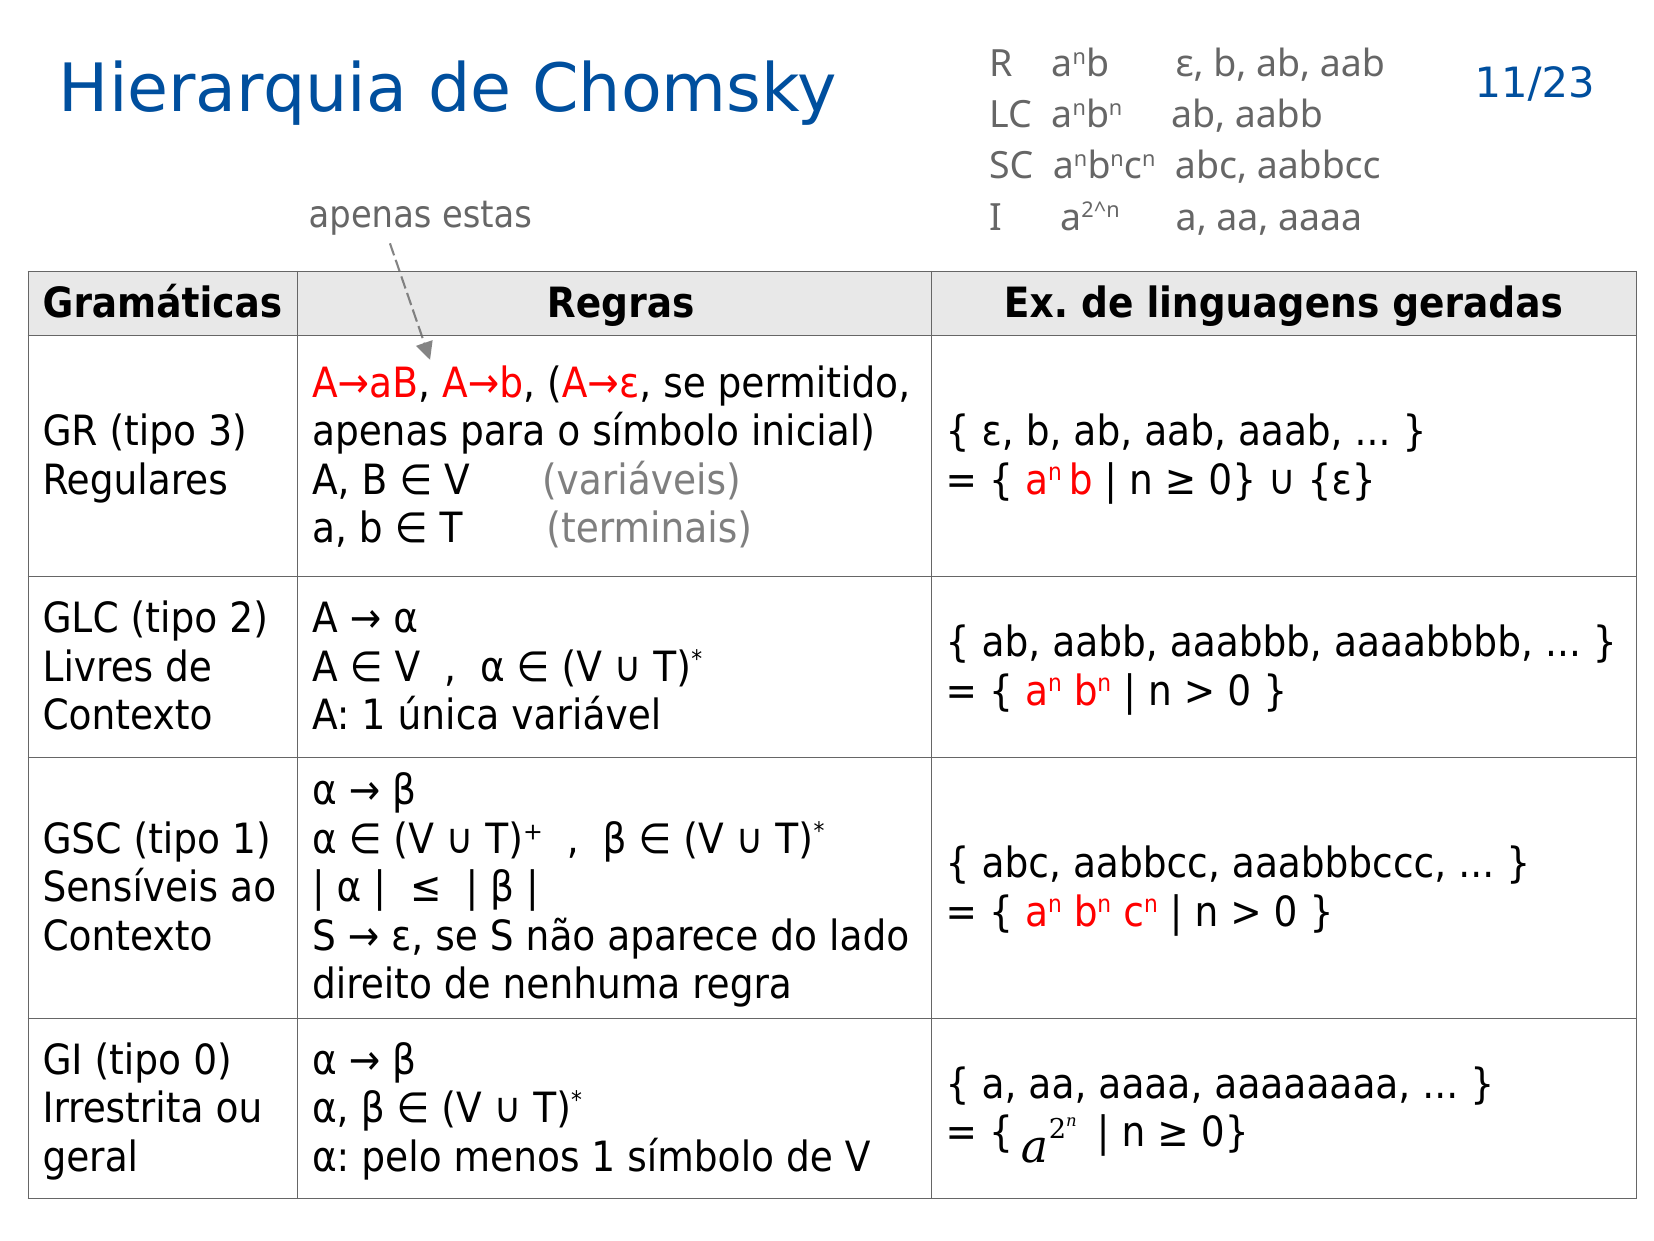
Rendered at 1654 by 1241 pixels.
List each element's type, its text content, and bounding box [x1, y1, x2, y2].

table_header Ex. de linguagens geradas [932, 272, 1636, 335]
table_cell { ε, b, ab, aab, aaab, ... } = { an b | n ≥ 0} ∪ {ε} [932, 336, 1636, 576]
table_header Gramáticas [29, 272, 297, 335]
table_cell { abc, aabbcc, aaabbbccc, ... } = { an bn cn | n > 0 } [932, 758, 1636, 1018]
table_cell α → β α, β ∈ (V ∪ T)* α: pelo menos 1 símbolo de V [298, 1019, 931, 1198]
title Hierarquia de Chomsky [59, 29, 974, 148]
title Hierarquia de Chomsky [1490, 29, 1625, 148]
chart [1014, 1110, 1083, 1174]
table_cell GLC (tipo 2) Livres de Contexto [29, 577, 297, 757]
table_cell A → α A ∈ V , α ∈ (V ∪ T)* A: 1 única variável [298, 577, 931, 757]
table_cell GR (tipo 3) Regulares [29, 336, 297, 576]
text_box apenas estas [293, 184, 547, 244]
table_cell GI (tipo 0) Irrestrita ou geral [29, 1019, 297, 1198]
table_header Regras [298, 272, 931, 335]
table_cell α → β α ∈ (V ∪ T)⁺ , β ∈ (V ∪ T)* | α | ≤ | β | S → ε, se S não aparece do lado direito de nenhuma regra [298, 758, 931, 1018]
text_box R anb ε, b, ab, aab LC anbn ab, aabb SC anbncn abc, aabbcc I a2^n a, aa, aaaa [974, 29, 1490, 240]
table_cell { ab, aabb, aaabbb, aaaabbbb, ... } = { an bn | n > 0 } [932, 577, 1636, 757]
table_cell GSC (tipo 1) Sensíveis ao Contexto [29, 758, 297, 1018]
table_cell { a, aa, aaaa, aaaaaaaa, ... } = { | n ≥ 0} [932, 1019, 1636, 1198]
table_cell A→aB, A→b, (A→ε, se permitido, apenas para o símbolo inicial) A, B ∈ V (variáveis) a, b ∈ T (terminais) [298, 336, 931, 576]
